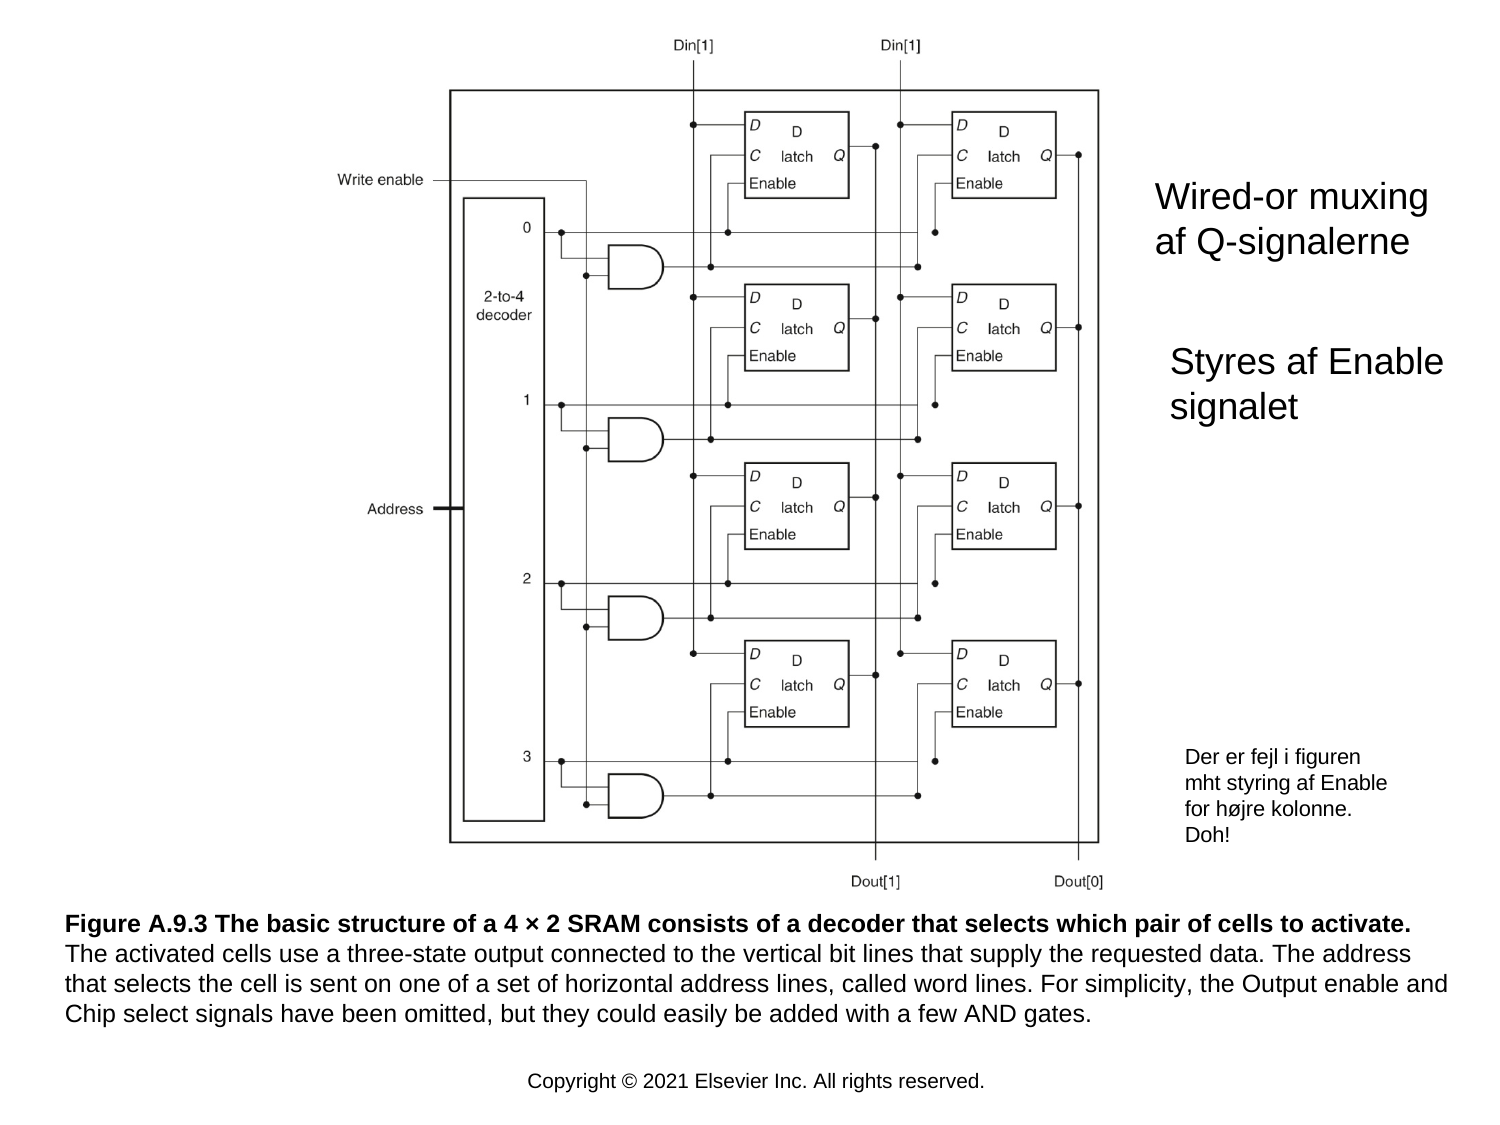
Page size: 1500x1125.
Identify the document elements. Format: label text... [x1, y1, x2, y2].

text_box Styres af Enable signalet [1155, 329, 1460, 435]
picture [337, 37, 1103, 890]
text_box Figure A.9.3 The basic structure of a 4 × 2 SRAM consists of a decoder that selects which pair of cells to activate. The activated cells use a three-state output connected to the vertical bit lines that supply the requested data. The address that selects the cell is sent on one of a set of horizontal address lines, called word lines. For simplicity, the Output enable and Chip select signals have been omitted, but they could easily be added with a few AND gates. [50, 899, 1476, 1036]
text_box Copyright © 2021 Elsevier Inc. All rights reserved. [512, 1059, 1001, 1101]
text_box Der er fejl i figuren mht styring af Enable for højre kolonne. Doh! [1170, 735, 1409, 855]
text_box Wired-or muxing af Q-signalerne [1140, 164, 1445, 270]
